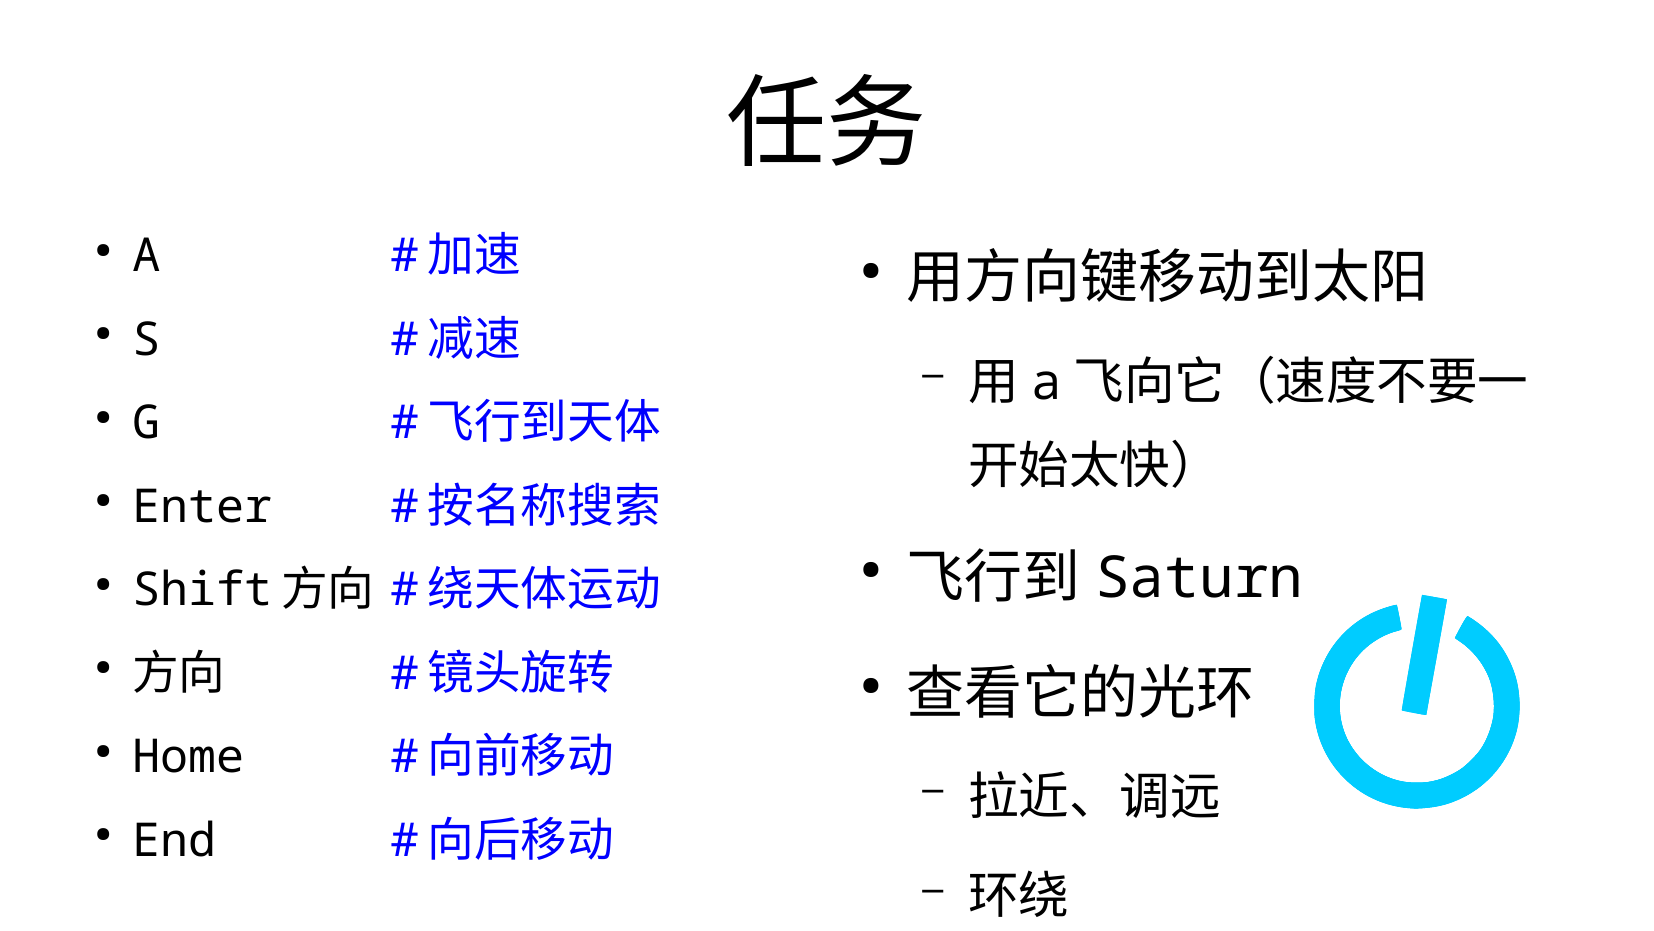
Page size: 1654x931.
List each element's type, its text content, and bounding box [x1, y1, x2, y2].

title 任务 [82, 37, 1571, 193]
list A #加速 S #减速 G #飞行到天体 Enter #按名称搜索 Shift方向 #绕天体运动 方向 #镜头旋转 Home #向前移动 End #向后移动 [82, 217, 809, 886]
list 用方向键移动到太阳 用a飞向它（速度不要一开始太快） 飞行到Saturn 查看它的光环 拉近、调远 环绕 [845, 217, 1572, 931]
